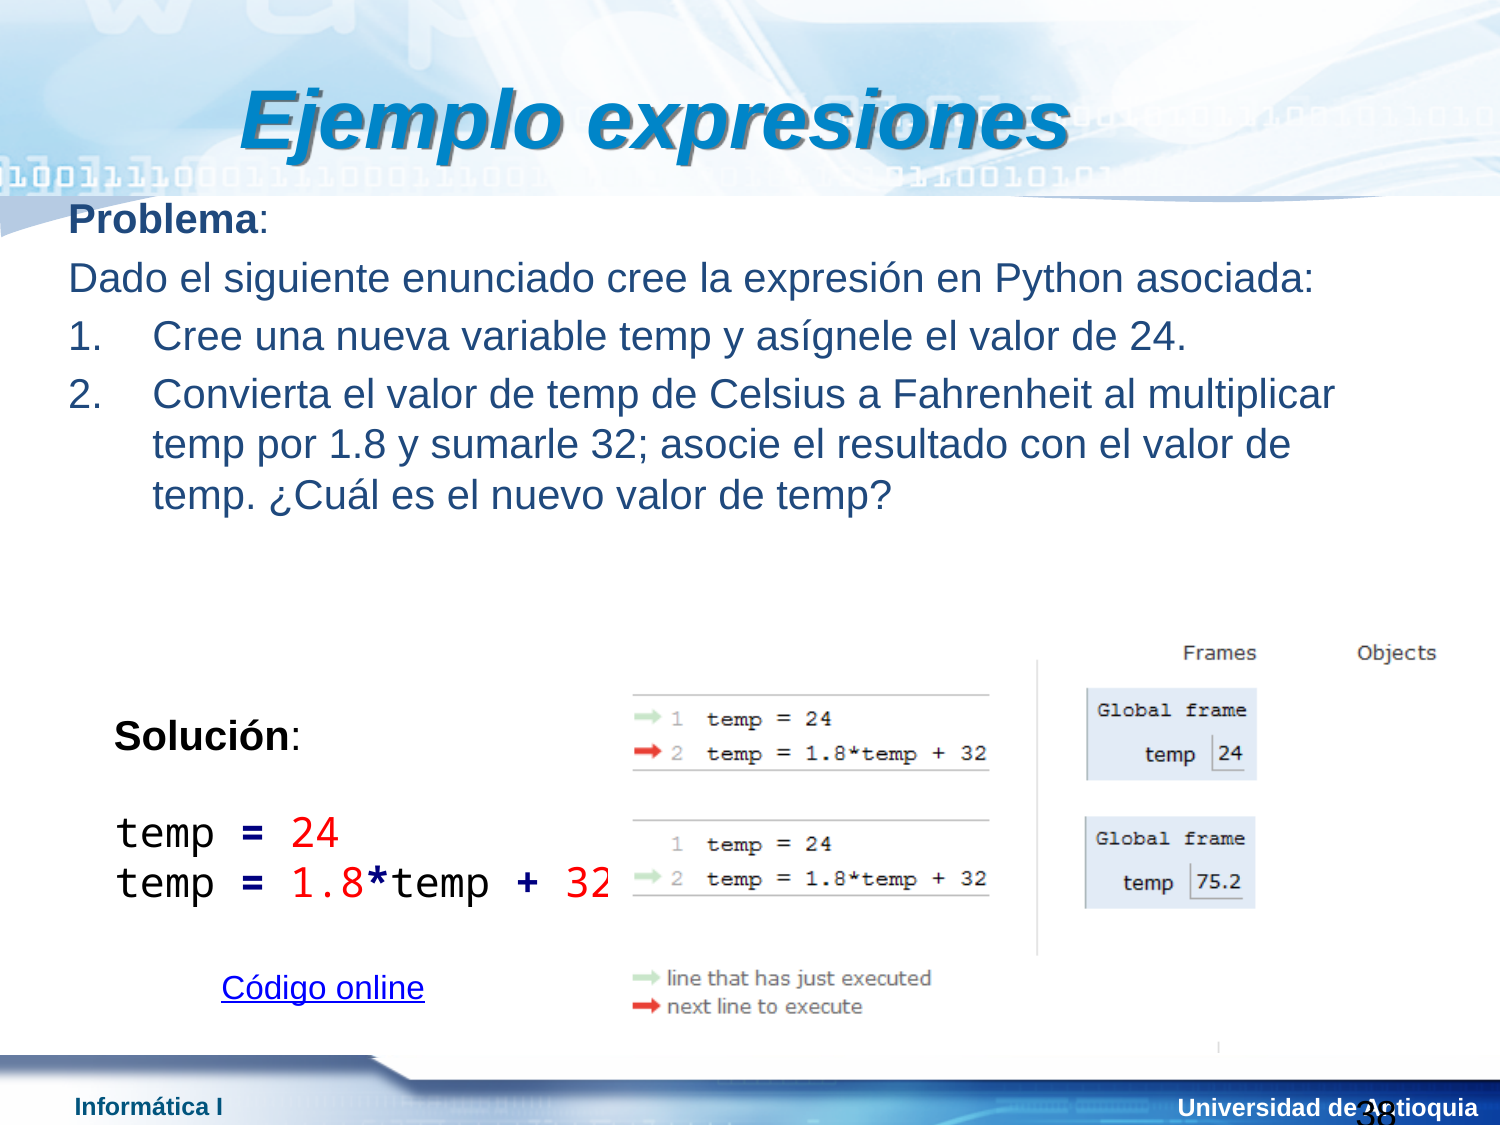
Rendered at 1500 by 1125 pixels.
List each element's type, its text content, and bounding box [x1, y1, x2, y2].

picture [1332, 1105, 1337, 1114]
slide_number <número> [1340, 1082, 1500, 1125]
text_box temp = 24 temp = 1.8*temp + 32 [100, 798, 608, 914]
text_box Código online [206, 958, 441, 1014]
picture [0, 0, 1500, 196]
text_box Solución: [99, 701, 317, 767]
picture [0, 1055, 1500, 1125]
picture [608, 610, 1459, 1053]
list Problema: Dado el siguiente enunciado cree la expresión en Python asociada: Cree una nueva variable temp y asígnele el valor de 24. Convierta el valor de temp de Celsius a Fahrenheit al multiplicar temp por 1.8 y sumarle 32; asocie el resultado con el valor de temp. ¿Cuál es el nuevo valor de temp? [53, 184, 1404, 995]
title Ejemplo expresiones [224, 57, 1438, 150]
